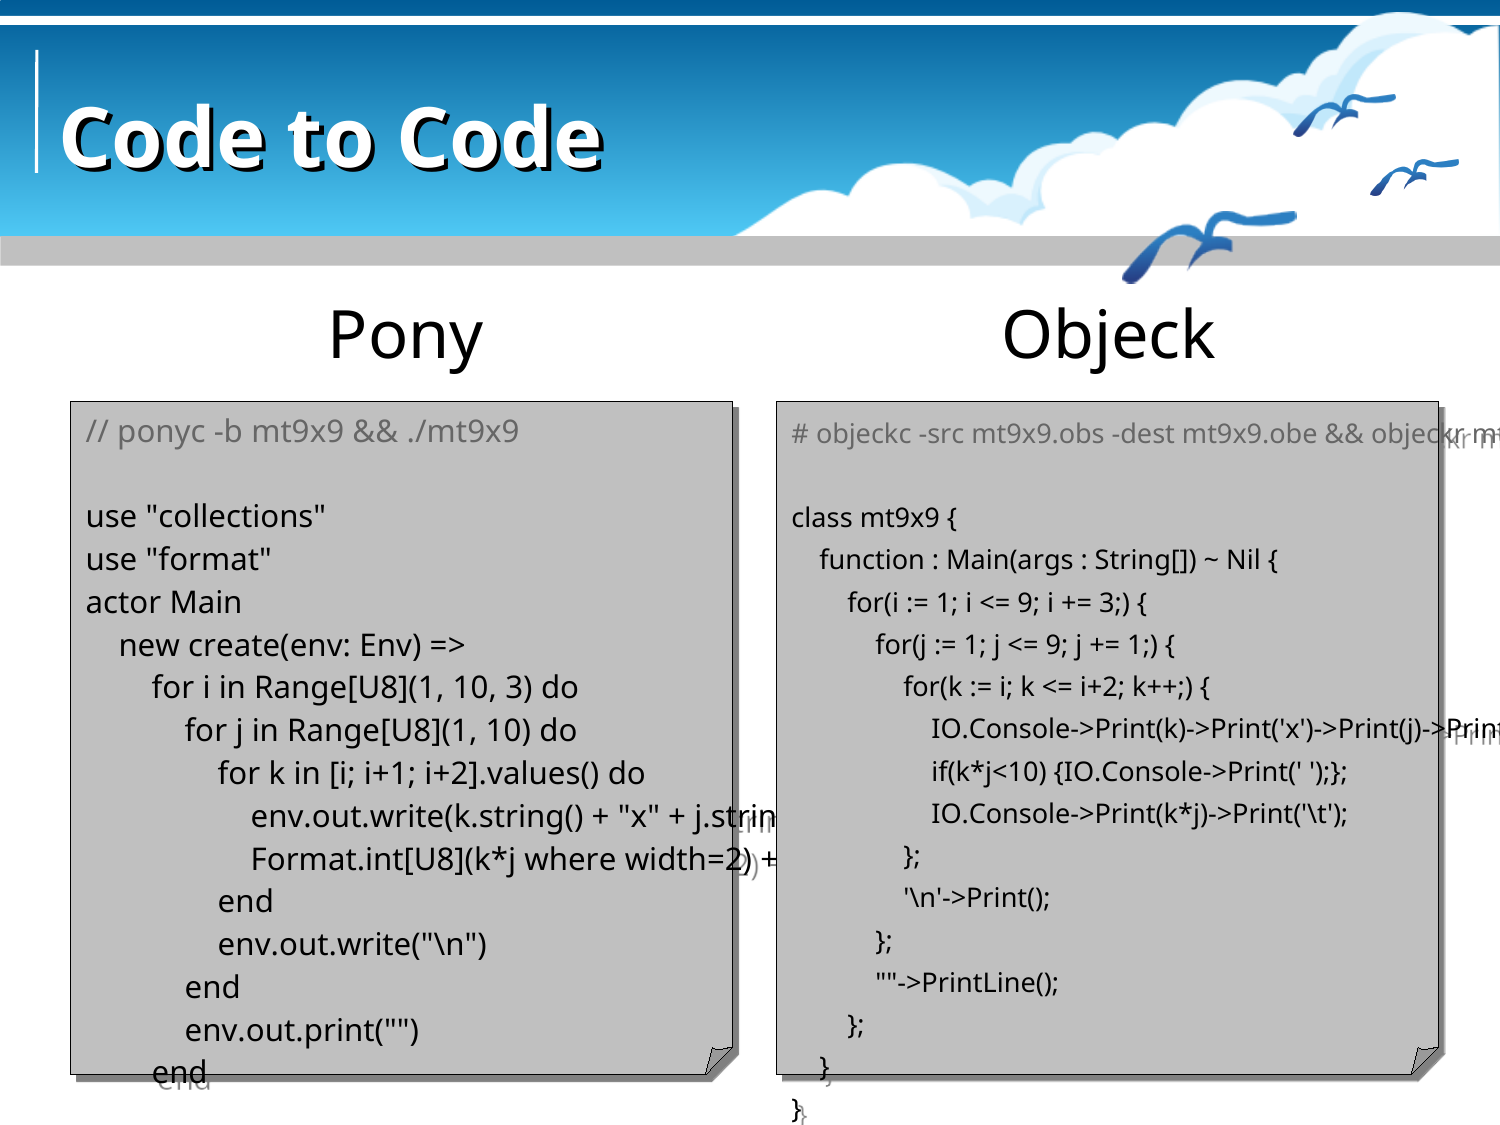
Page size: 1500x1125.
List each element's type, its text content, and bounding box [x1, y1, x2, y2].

text_box Pony [312, 283, 550, 388]
text_box # objeckc -src mt9x9.obs -dest mt9x9.obe && objeckr mt9x9.obe class mt9x9 { function : Main(args : String[]) ~ Nil { for(i := 1; i <= 9; i += 3;) { for(j := 1; j <= 9; j += 1;) { for(k := i; k <= i+2; k++;) { IO.Console->Print(k)->Print('x')->Print(j)->Print('='); if(k*j<10) {IO.Console->Print(' ');}; IO.Console->Print(k*j)->Print('\t'); }; '\n'->Print(); }; ""->PrintLine(); }; } } [776, 401, 1439, 1075]
text_box Objeck [986, 283, 1264, 388]
picture [730, 12, 1500, 284]
title Code to Code [59, 86, 1465, 186]
text_box // ponyc -b mt9x9 && ./mt9x9 use "collections" use "format" actor Main new create(env: Env) => for i in Range[U8](1, 10, 3) do for j in Range[U8](1, 10) do for k in [i; i+1; i+2].values() do env.out.write(k.string() + "x" + j.string() + "=" + Format.int[U8](k*j where width=2) + "\t") end env.out.write("\n") end env.out.print("") end [70, 401, 733, 1075]
